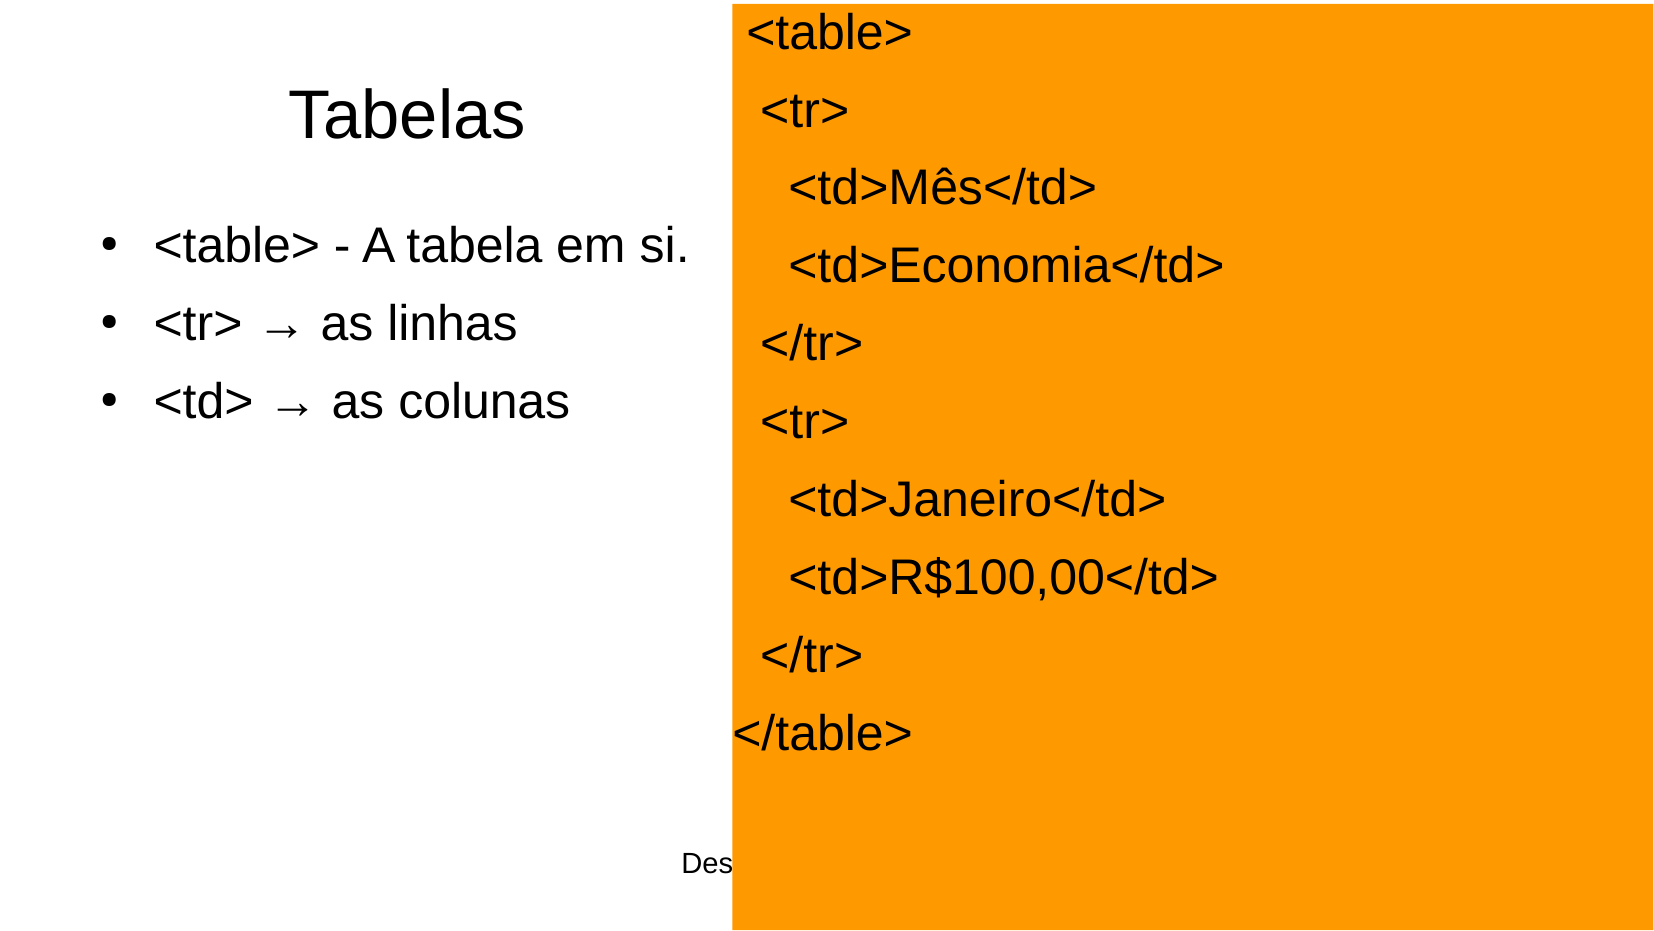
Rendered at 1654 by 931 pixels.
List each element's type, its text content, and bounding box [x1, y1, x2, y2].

list <table> - A tabela em si. <tr> → as linhas <td> → as colunas [82, 217, 697, 758]
list <table> <tr> <td>Mês</td> <td>Economia</td> </tr> <tr> <td>Janeiro</td> <td>R$100,00</td> </tr> </table> [732, 3, 1654, 931]
title Tabelas [82, 37, 732, 193]
